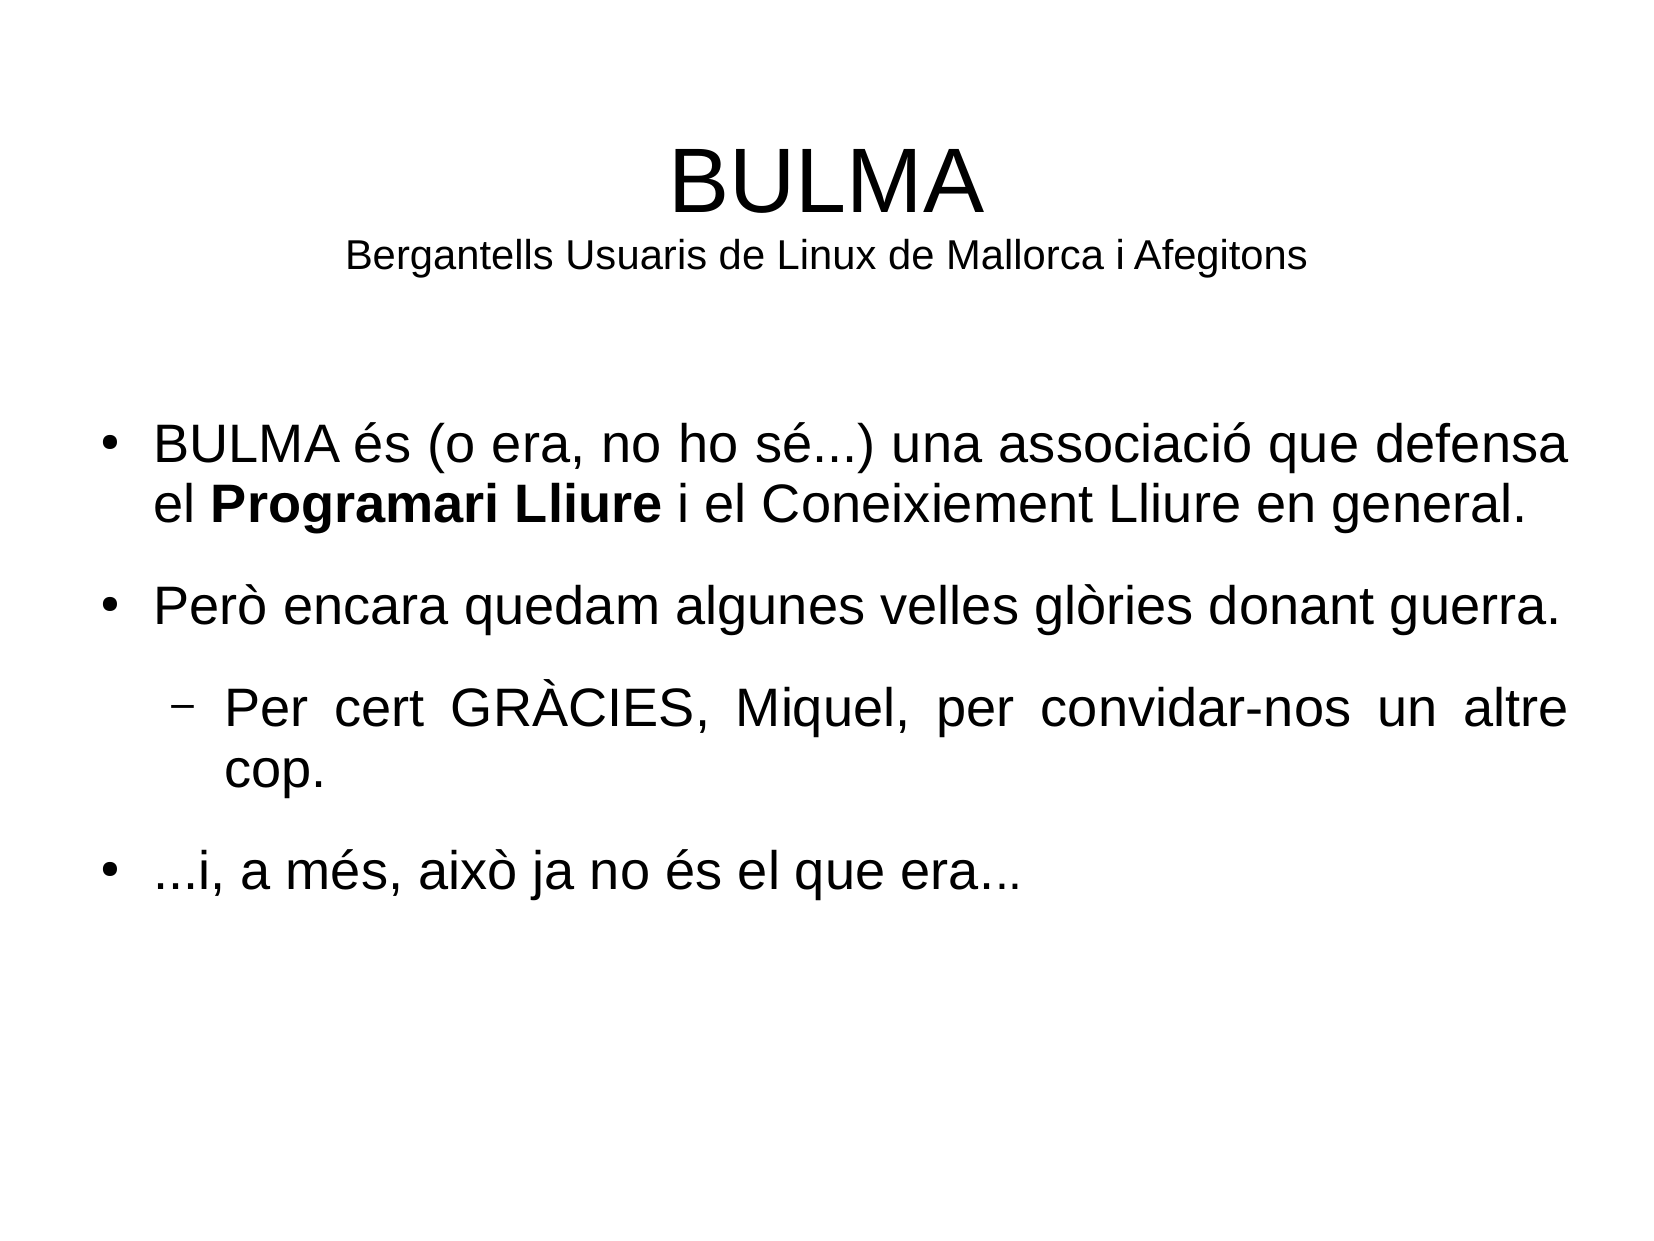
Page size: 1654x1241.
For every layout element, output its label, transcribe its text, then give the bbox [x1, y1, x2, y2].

list BULMA és (o era, no ho sé...) una associació que defensa el Programari Lliure i el Coneixiement Lliure en general. Però encara quedam algunes velles glòries donant guerra. Per cert GRÀCIES, Miquel, per convidar-nos un altre cop. ...i, a més, això ja no és el que era... [82, 413, 1571, 1133]
title BULMA Bergantells Usuaris de Linux de Mallorca i Afegitons [82, 100, 1571, 308]
